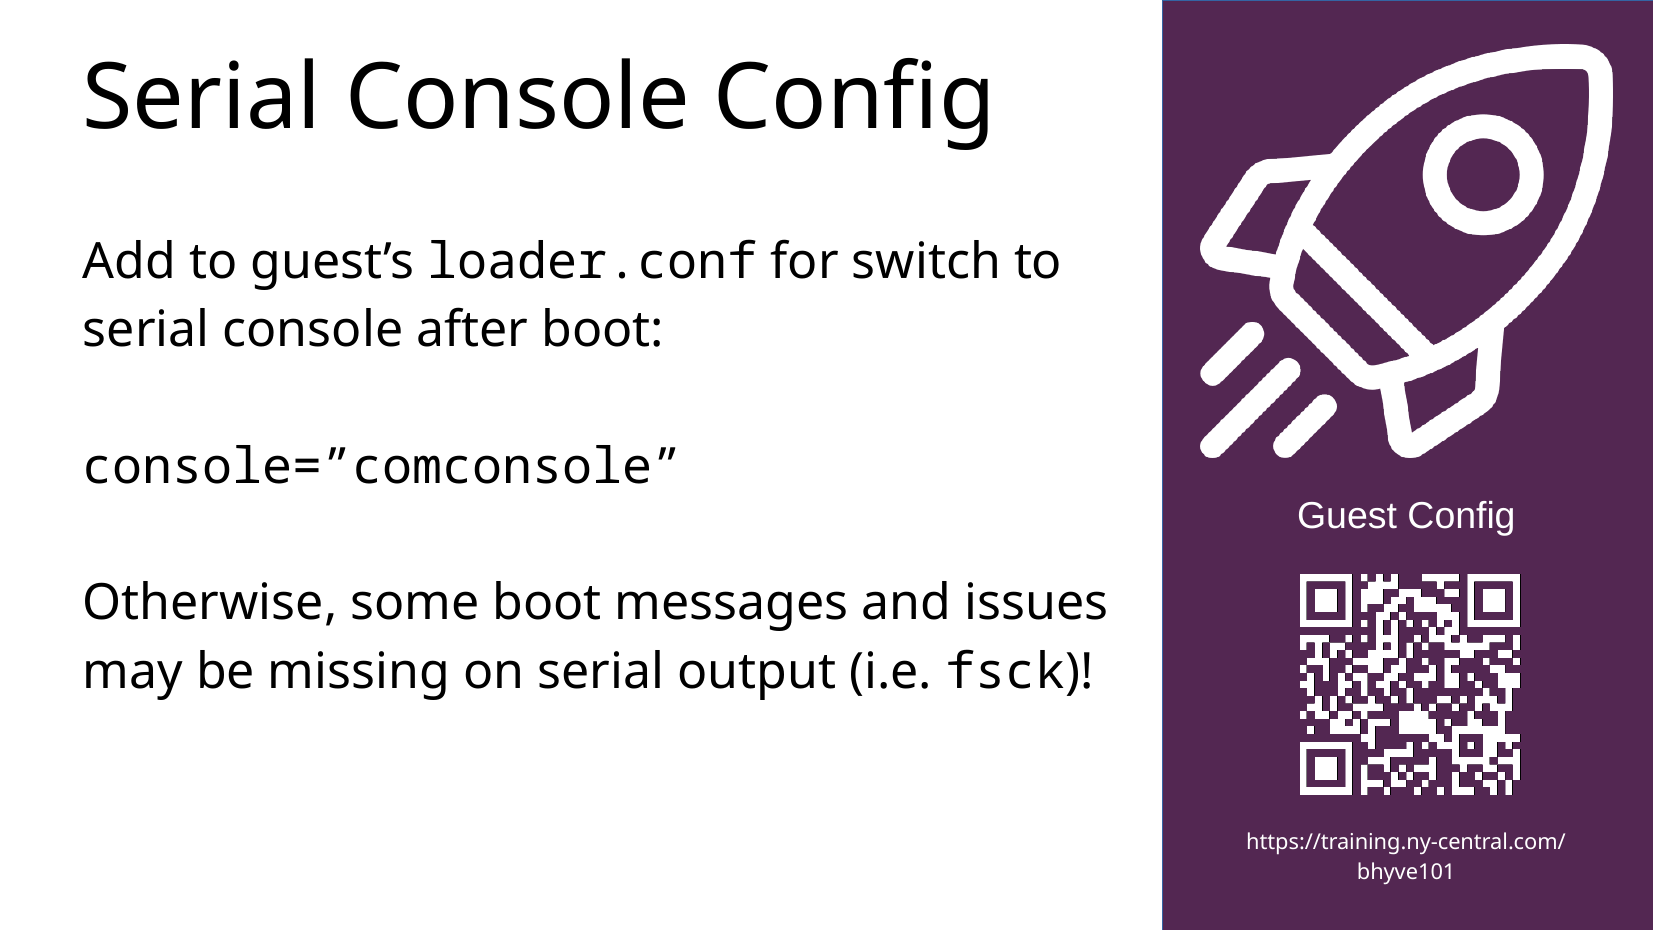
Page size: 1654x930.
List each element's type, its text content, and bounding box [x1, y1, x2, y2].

picture [1200, 44, 1613, 458]
subtitle Add to guest’s loader.conf for switch to serial console after boot: console=”comconsole” Otherwise, some boot messages and issues may be missing on serial output (i.e. fsck)! [82, 224, 1126, 835]
text_box [1162, 0, 1653, 930]
title Serial Console Config [82, 37, 1571, 150]
text_box Guest Config [1200, 487, 1613, 563]
picture [1268, 563, 1550, 826]
text_box https://training.ny-central.com/bhyve101 [1200, 819, 1613, 930]
